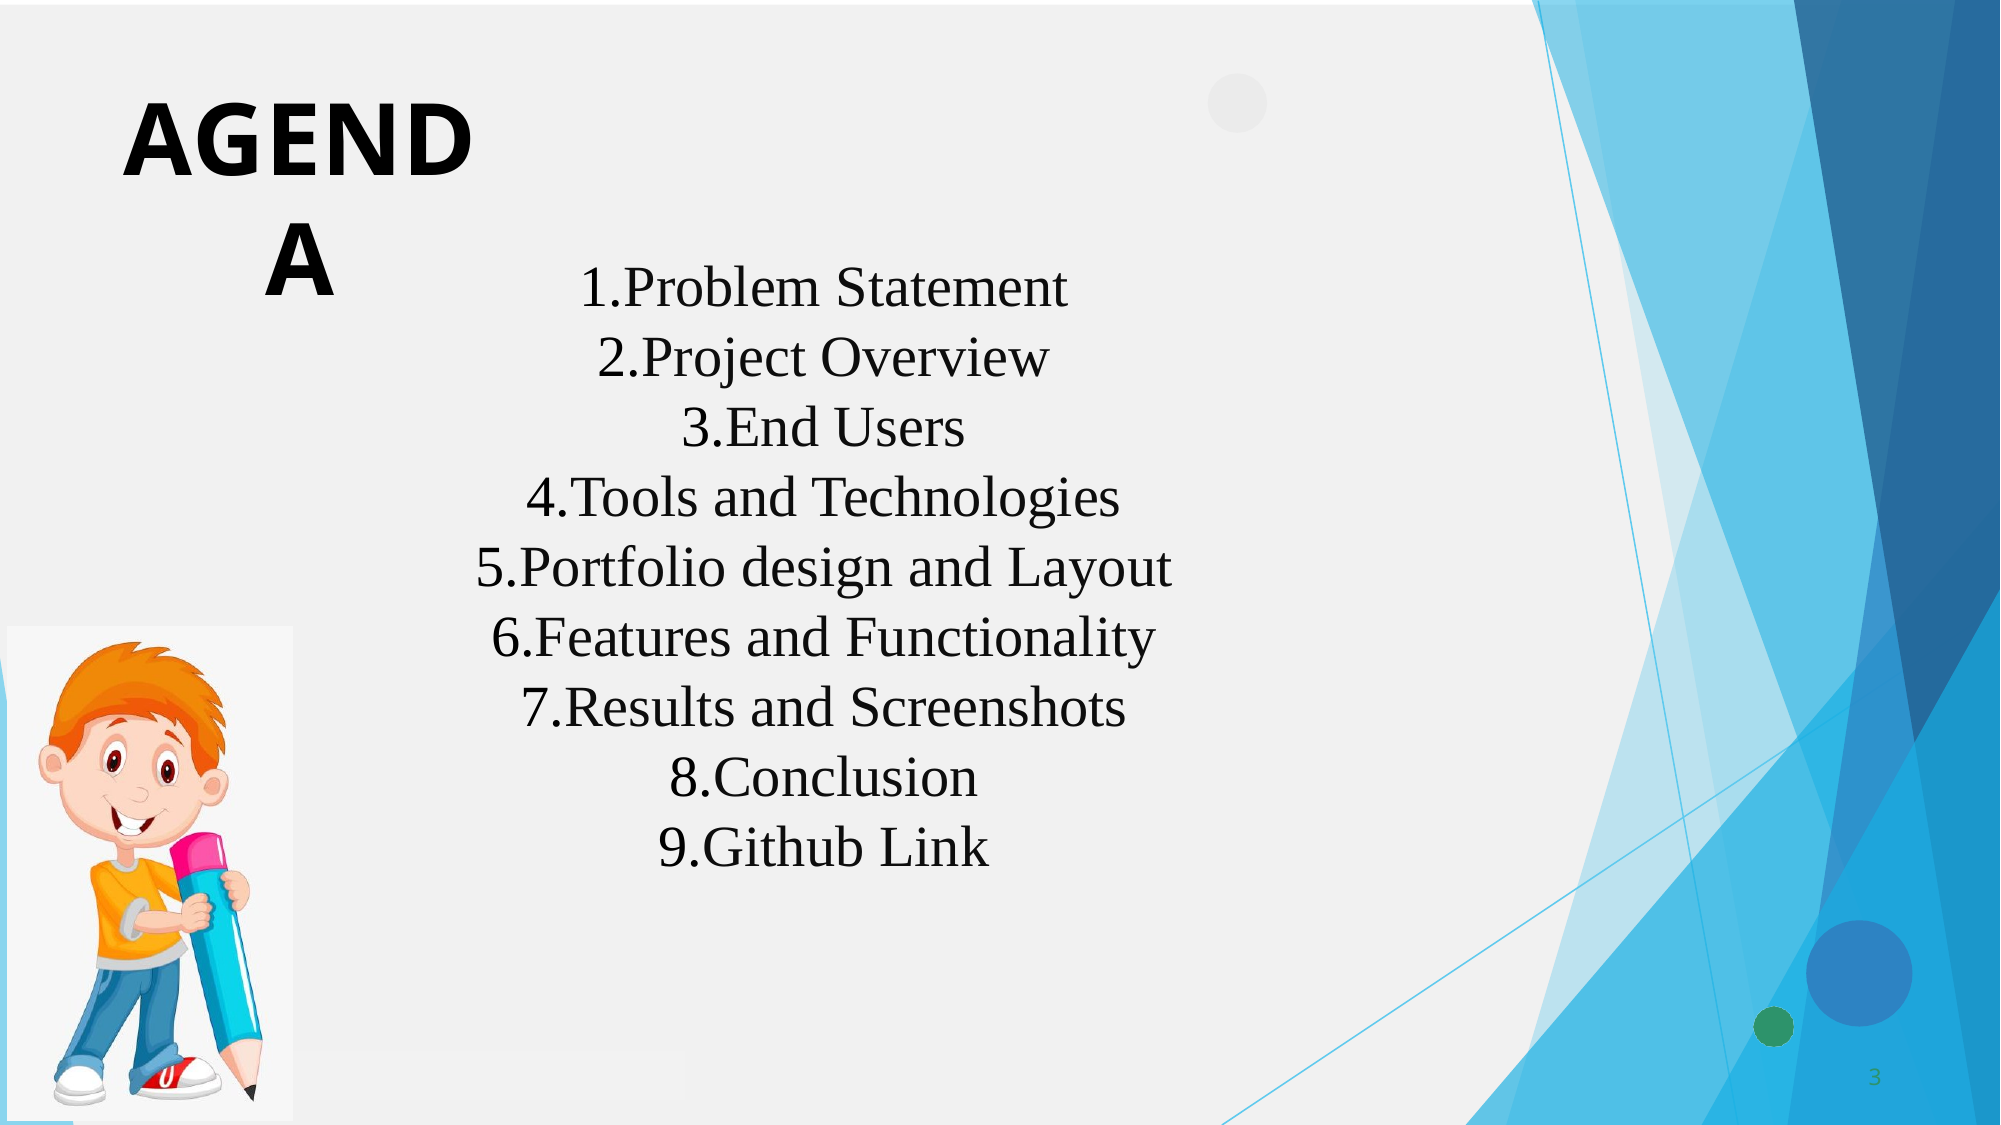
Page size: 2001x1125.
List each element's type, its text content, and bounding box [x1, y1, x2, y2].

text_box Problem Statement Project Overview End Users Tools and Technologies Portfolio design and Layout Features and Functionality Results and Screenshots Conclusion Github Link [411, 170, 1237, 964]
picture [1753, 1006, 1794, 1047]
slide_number 3 [1862, 1061, 1888, 1094]
title AGENDA [121, 73, 509, 198]
picture [7, 626, 685, 1121]
text_box [0, 0, 2000, 1125]
